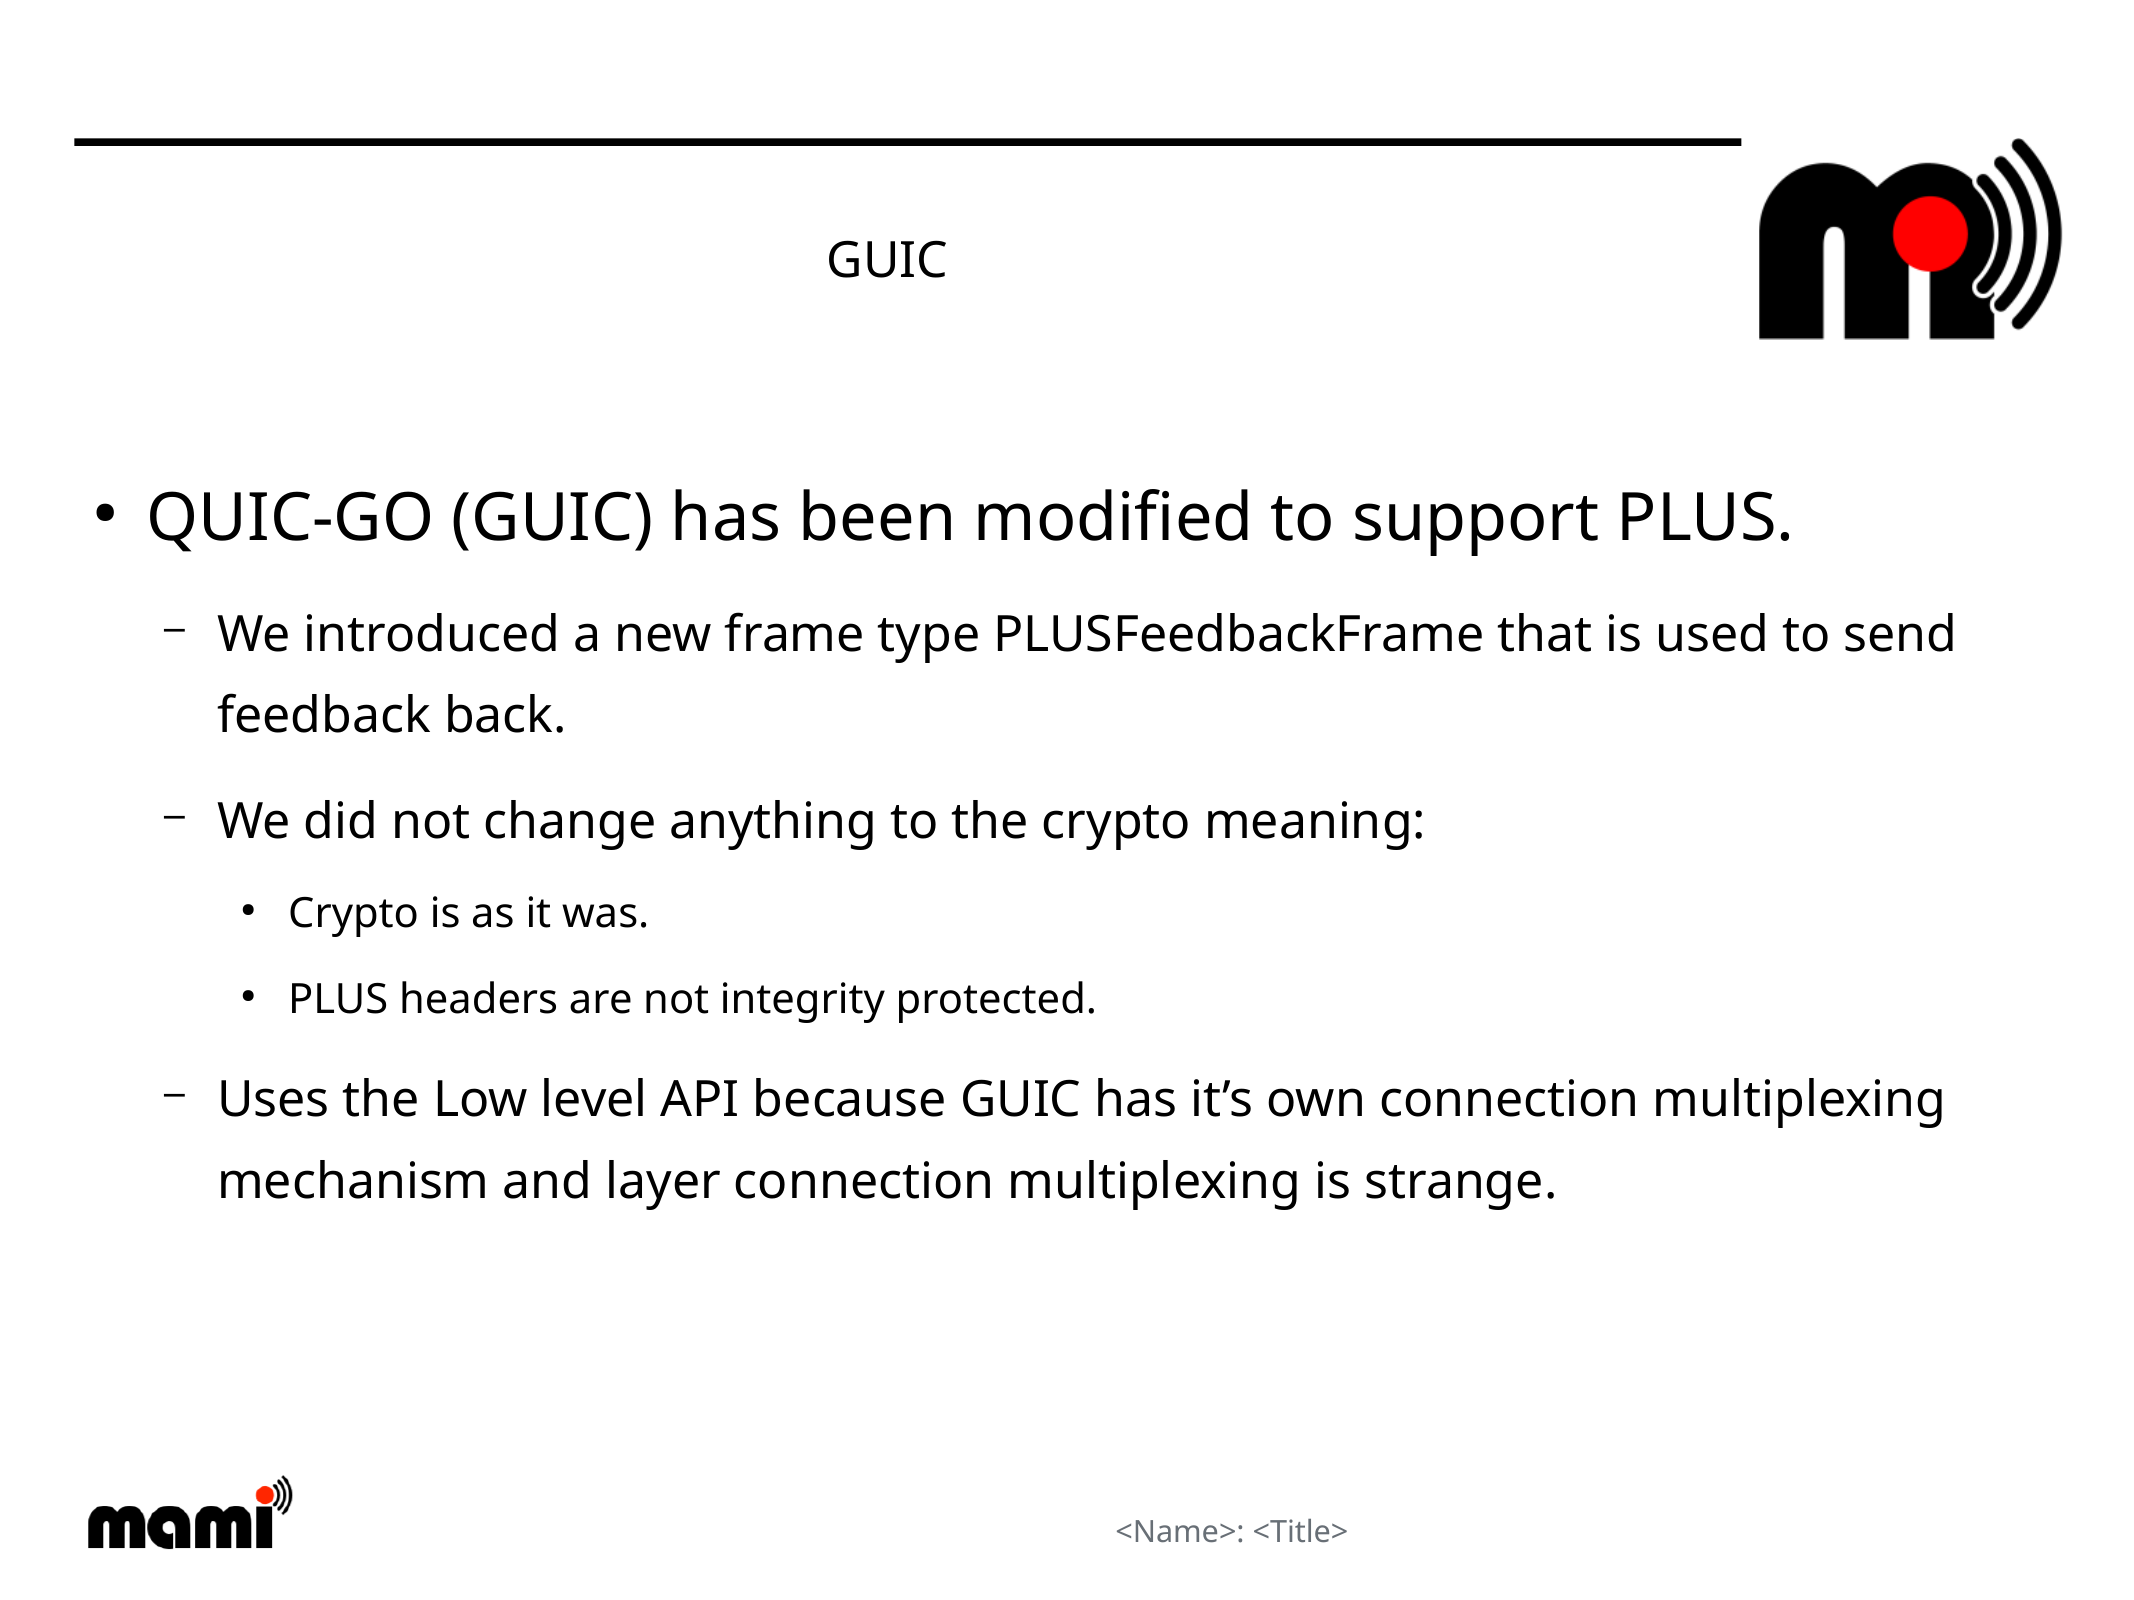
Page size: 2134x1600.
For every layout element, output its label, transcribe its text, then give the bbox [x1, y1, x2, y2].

list QUIC-GO (GUIC) has been modified to support PLUS. We introduced a new frame type PLUSFeedbackFrame that is used to send feedback back. We did not change anything to the crypto meaning: Crypto is as it was. PLUS headers are not integrity protected. Uses the Low level API because GUIC has it’s own connection multiplexing mechanism and layer connection multiplexing is strange. [75, 451, 2053, 1462]
title GUIC [75, 144, 1700, 372]
picture [86, 1473, 294, 1552]
picture [1758, 138, 2065, 340]
